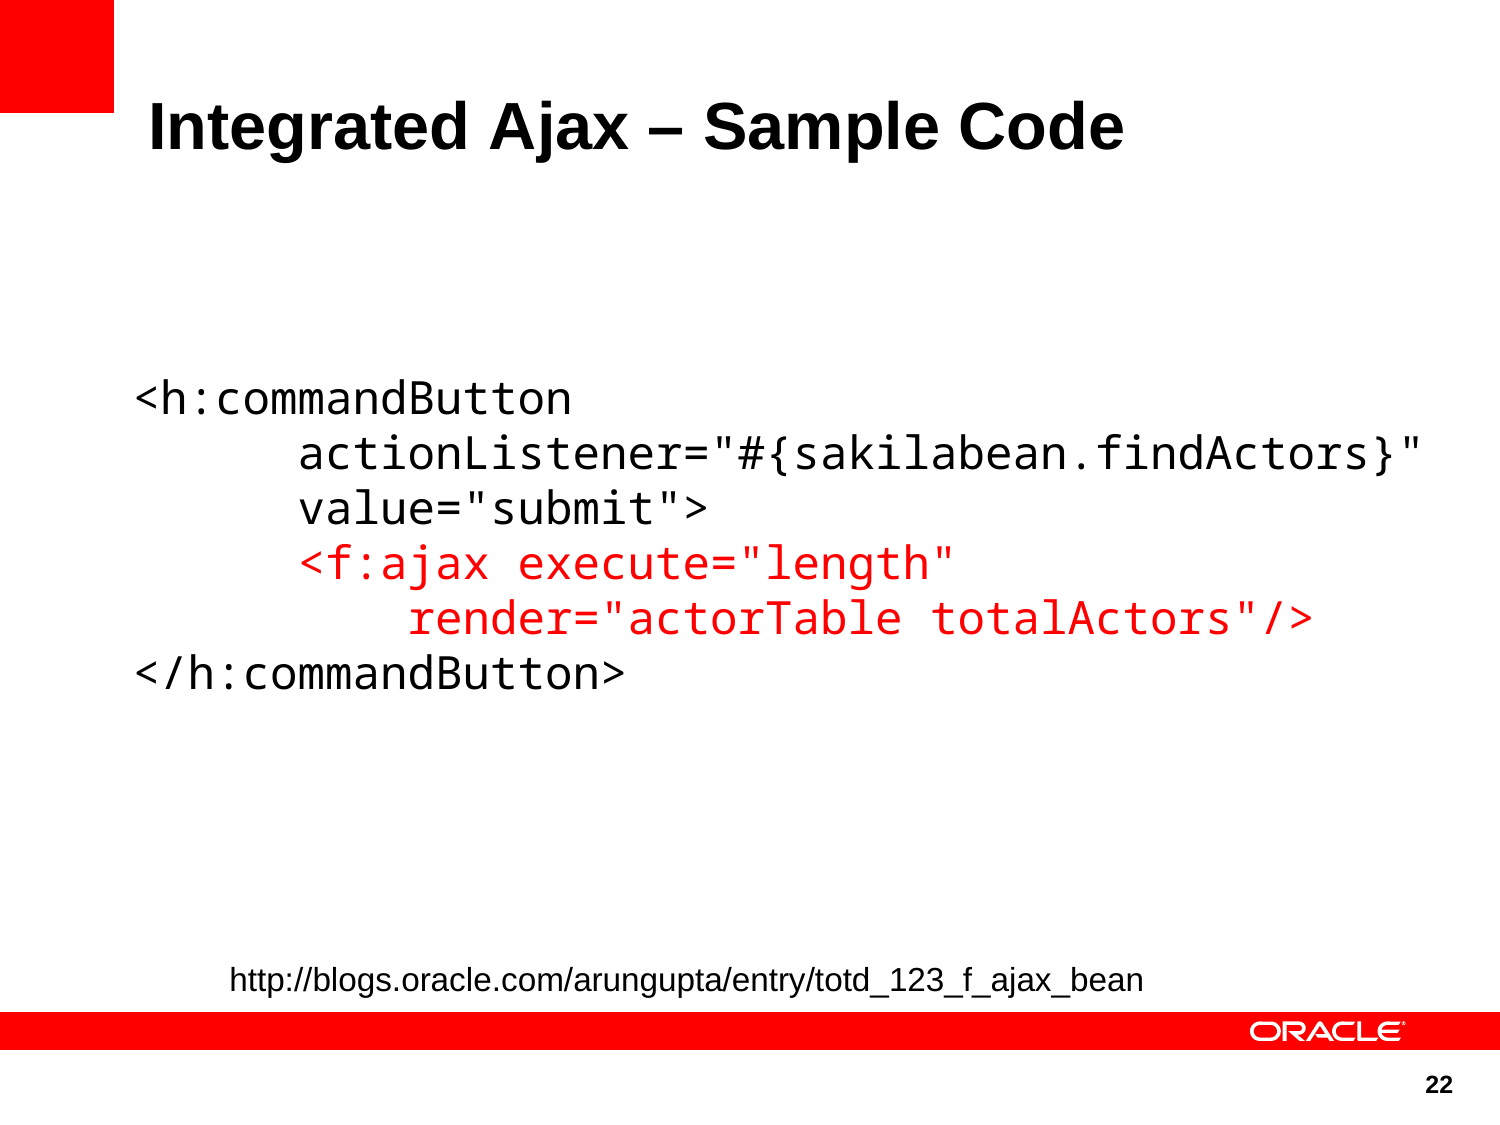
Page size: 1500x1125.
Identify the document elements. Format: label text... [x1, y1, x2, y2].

picture [0, 1012, 1500, 1050]
text_box http://blogs.oracle.com/arungupta/entry/totd_123_f_ajax_bean [214, 951, 1246, 1026]
title Integrated Ajax – Sample Code [133, 53, 1378, 201]
text_box <h:commandButton actionListener="#{sakilabean.findActors}" value="submit"> <f:ajax execute="length" render="actorTable totalActors"/> </h:commandButton> [117, 361, 1500, 706]
picture [0, 0, 114, 113]
